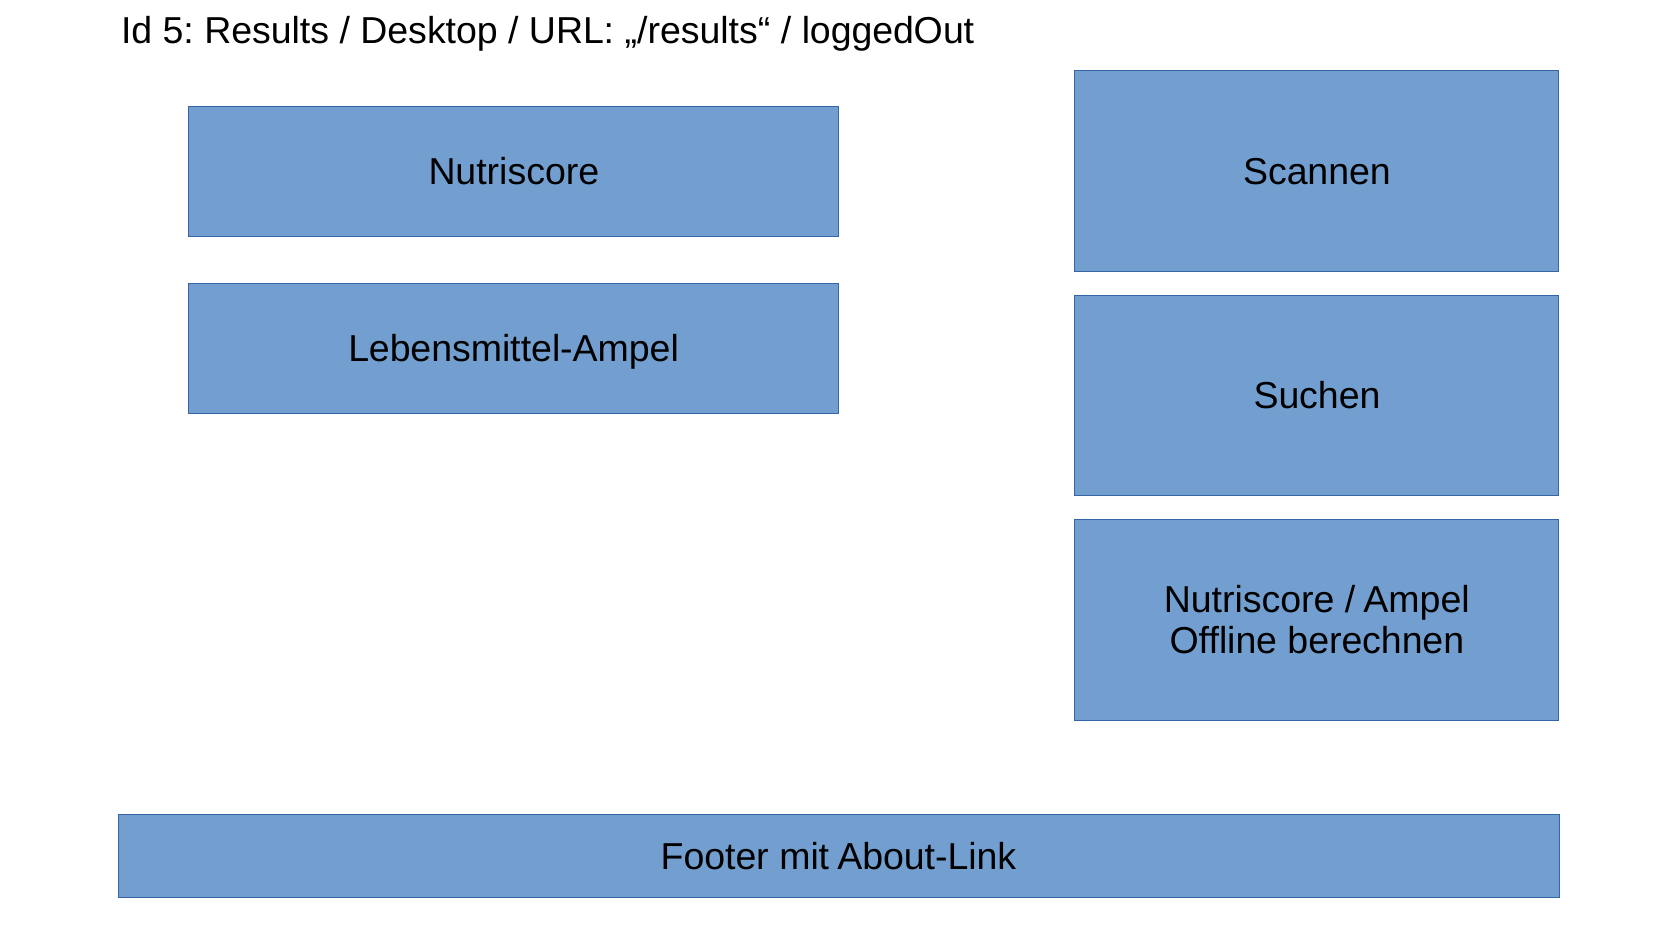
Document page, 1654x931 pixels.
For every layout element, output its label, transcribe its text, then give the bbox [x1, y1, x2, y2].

text_box Nutriscore [188, 106, 839, 237]
text_box Footer mit About-Link [118, 814, 1560, 898]
text_box Id 5: Results / Desktop / URL: „/results“ / loggedOut [106, 2, 1560, 136]
text_box Scannen [1074, 136, 1559, 272]
text_box Nutriscore / Ampel Offline berechnen [1074, 519, 1559, 721]
text_box Suchen [1074, 295, 1559, 496]
text_box Lebensmittel-Ampel [188, 283, 839, 414]
